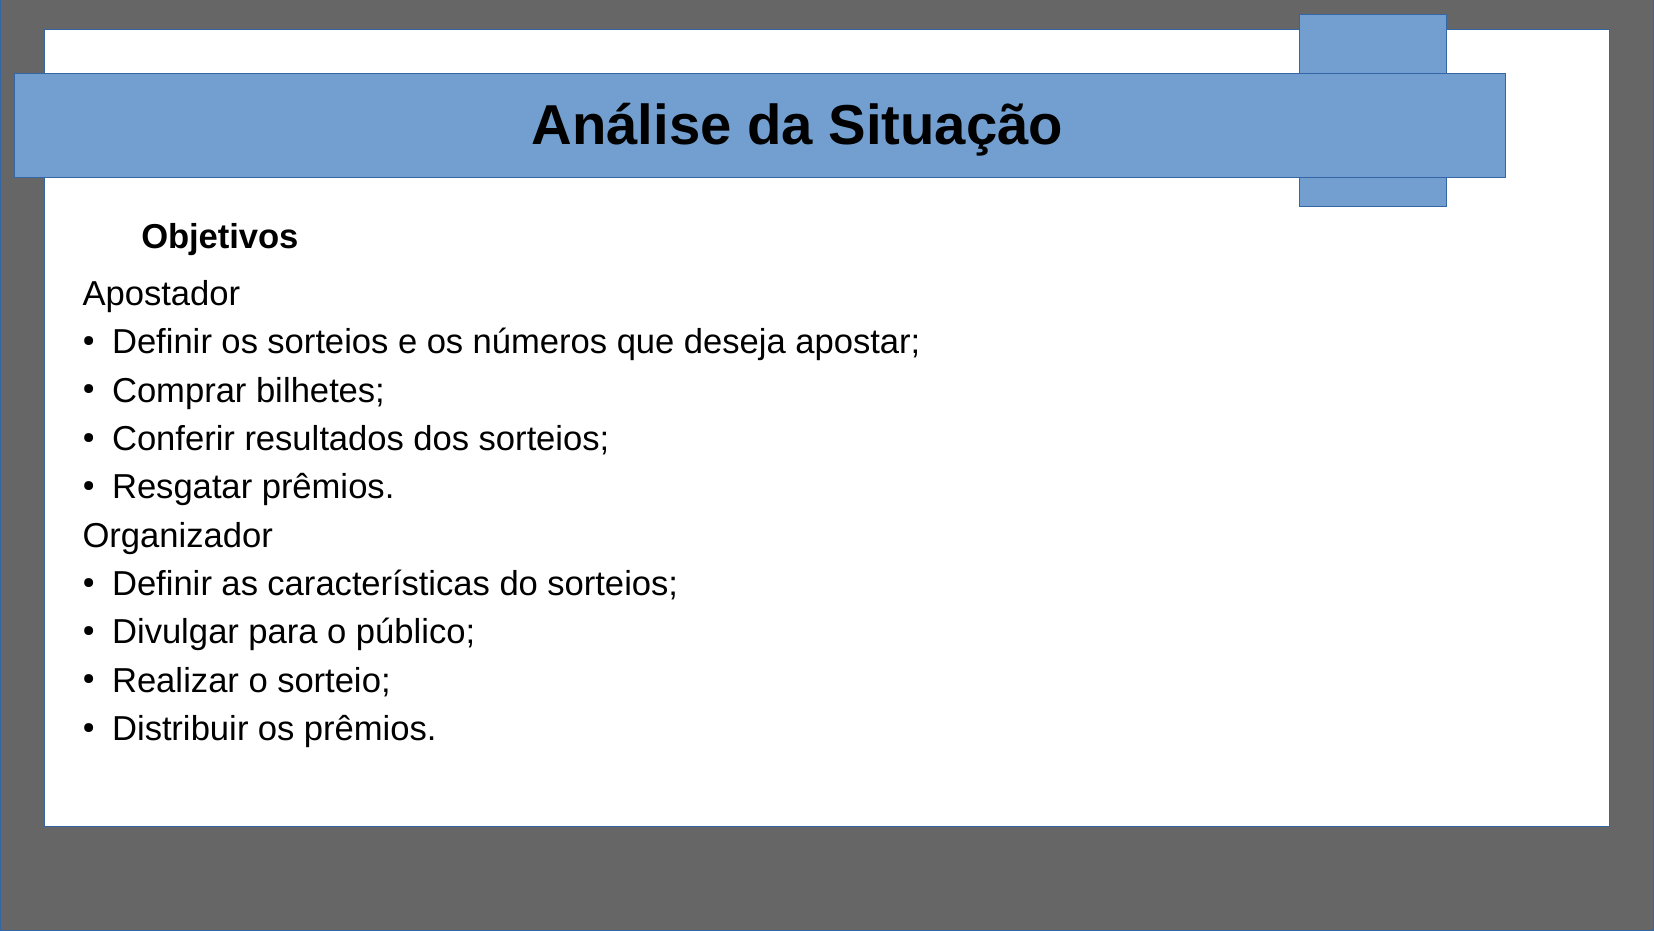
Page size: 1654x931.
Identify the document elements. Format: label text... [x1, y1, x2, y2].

title Análise da Situação [88, 73, 1506, 178]
list Objetivos Apostador Definir os sorteios e os números que deseja apostar; Comprar bilhetes; Conferir resultados dos sorteios; Resgatar prêmios. Organizador Definir as características do sorteios; Divulgar para o público; Realizar o sorteio; Distribuir os prêmios. [82, 217, 1571, 758]
